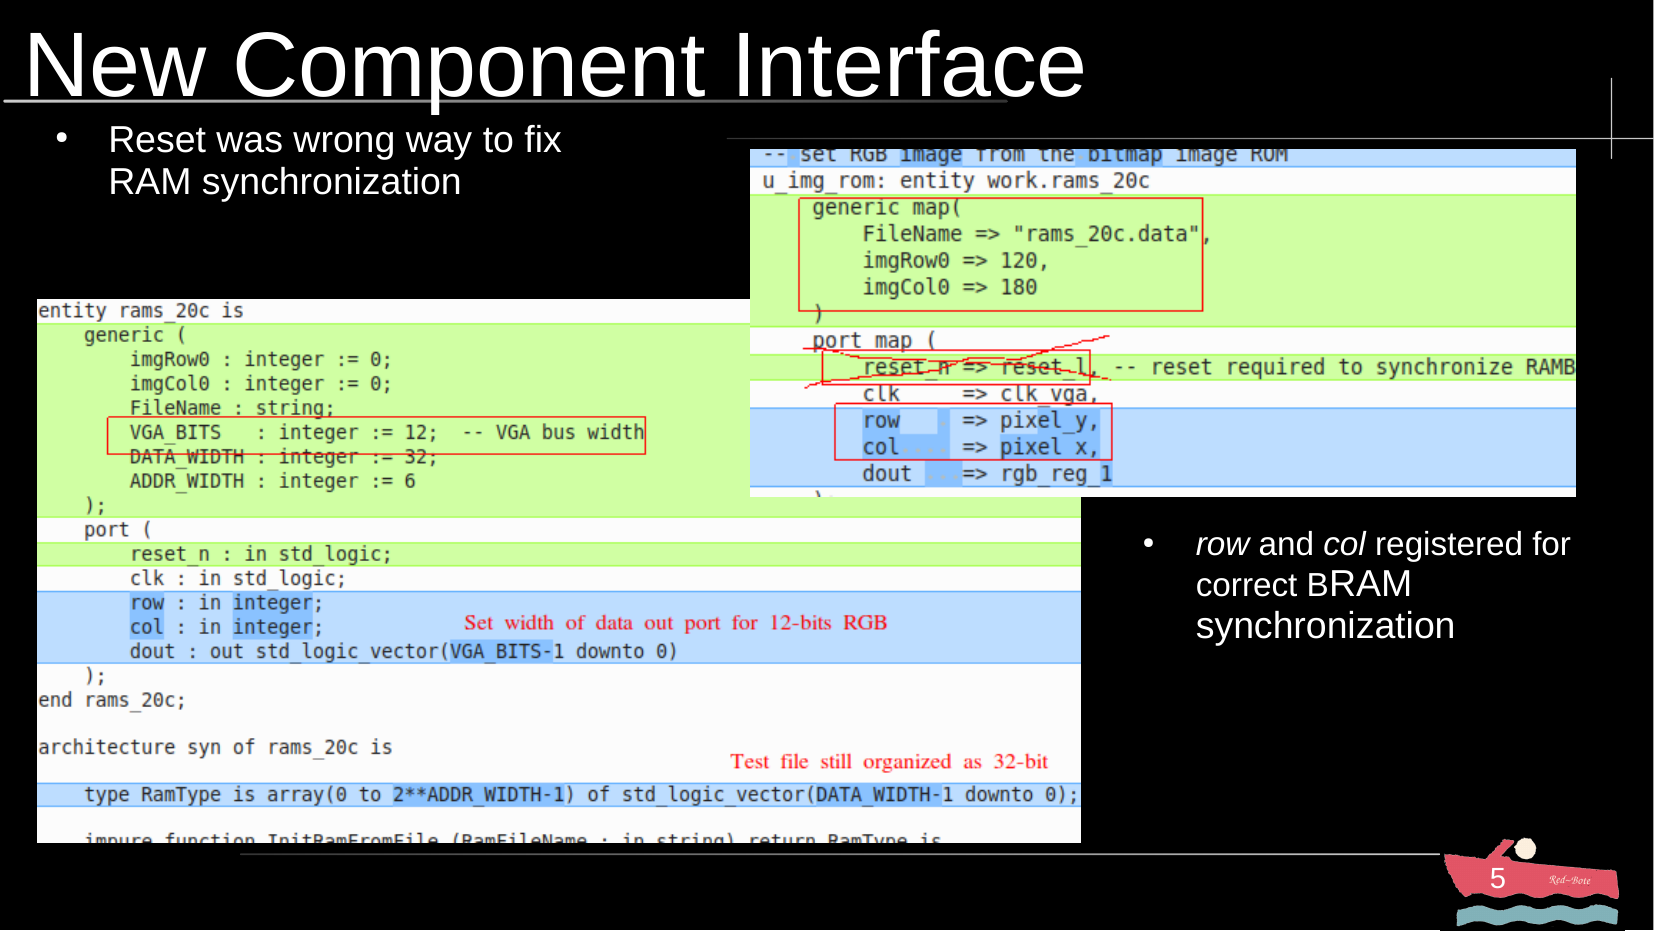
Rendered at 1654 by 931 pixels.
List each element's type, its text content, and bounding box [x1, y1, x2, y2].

picture [37, 149, 1576, 843]
list Reset was wrong way to fix RAM synchronization [37, 118, 601, 299]
picture [1440, 830, 1625, 931]
title New Component Interface [23, 11, 1589, 119]
list row and col registered for correct BRAM synchronization [1125, 525, 1572, 826]
